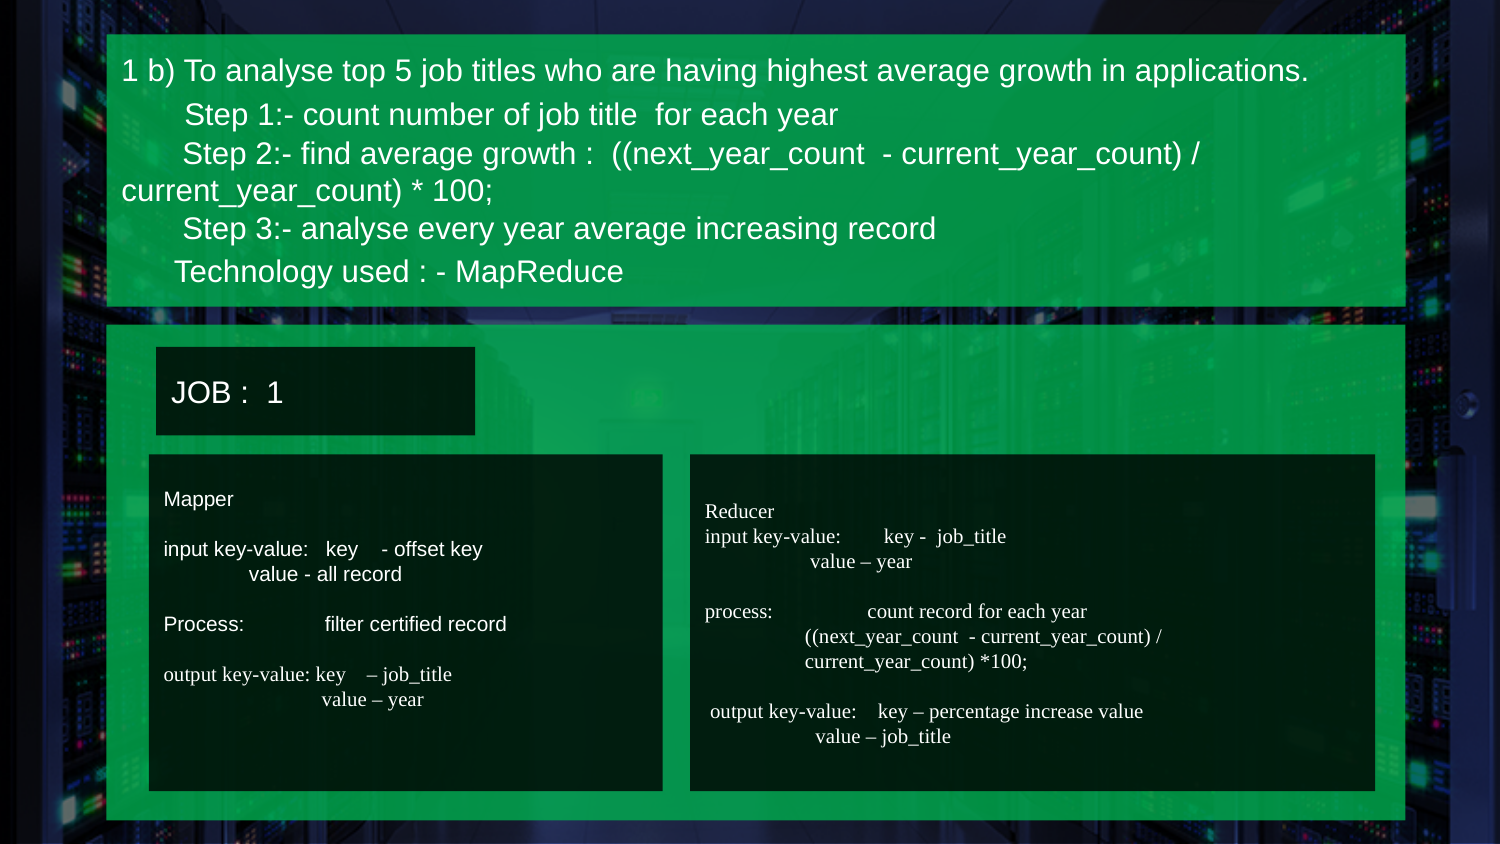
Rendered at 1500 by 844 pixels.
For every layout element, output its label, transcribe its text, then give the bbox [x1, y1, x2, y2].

text_box [0, 0, 1500, 844]
text_box 1 b) To analyse top 5 job titles who are having highest average growth in applications. Step 1:- count number of job title for each year Step 2:- find average growth : ((next_year_count - current_year_count) / current_year_count) * 100; Step 3:- analyse every year average increasing record Technology used : - MapReduce [107, 34, 1406, 307]
text_box Reducer input key-value: key - job_title value – year process: count record for each year ((next_year_count - current_year_count) / current_year_count) *100; output key-value: key – percentage increase value value – job_title [690, 454, 1375, 791]
text_box Mapper input key-value: key - offset key value - all record Process: filter certified record output key-value: key – job_title value – year [149, 454, 663, 791]
text_box JOB : 1 [156, 347, 475, 435]
